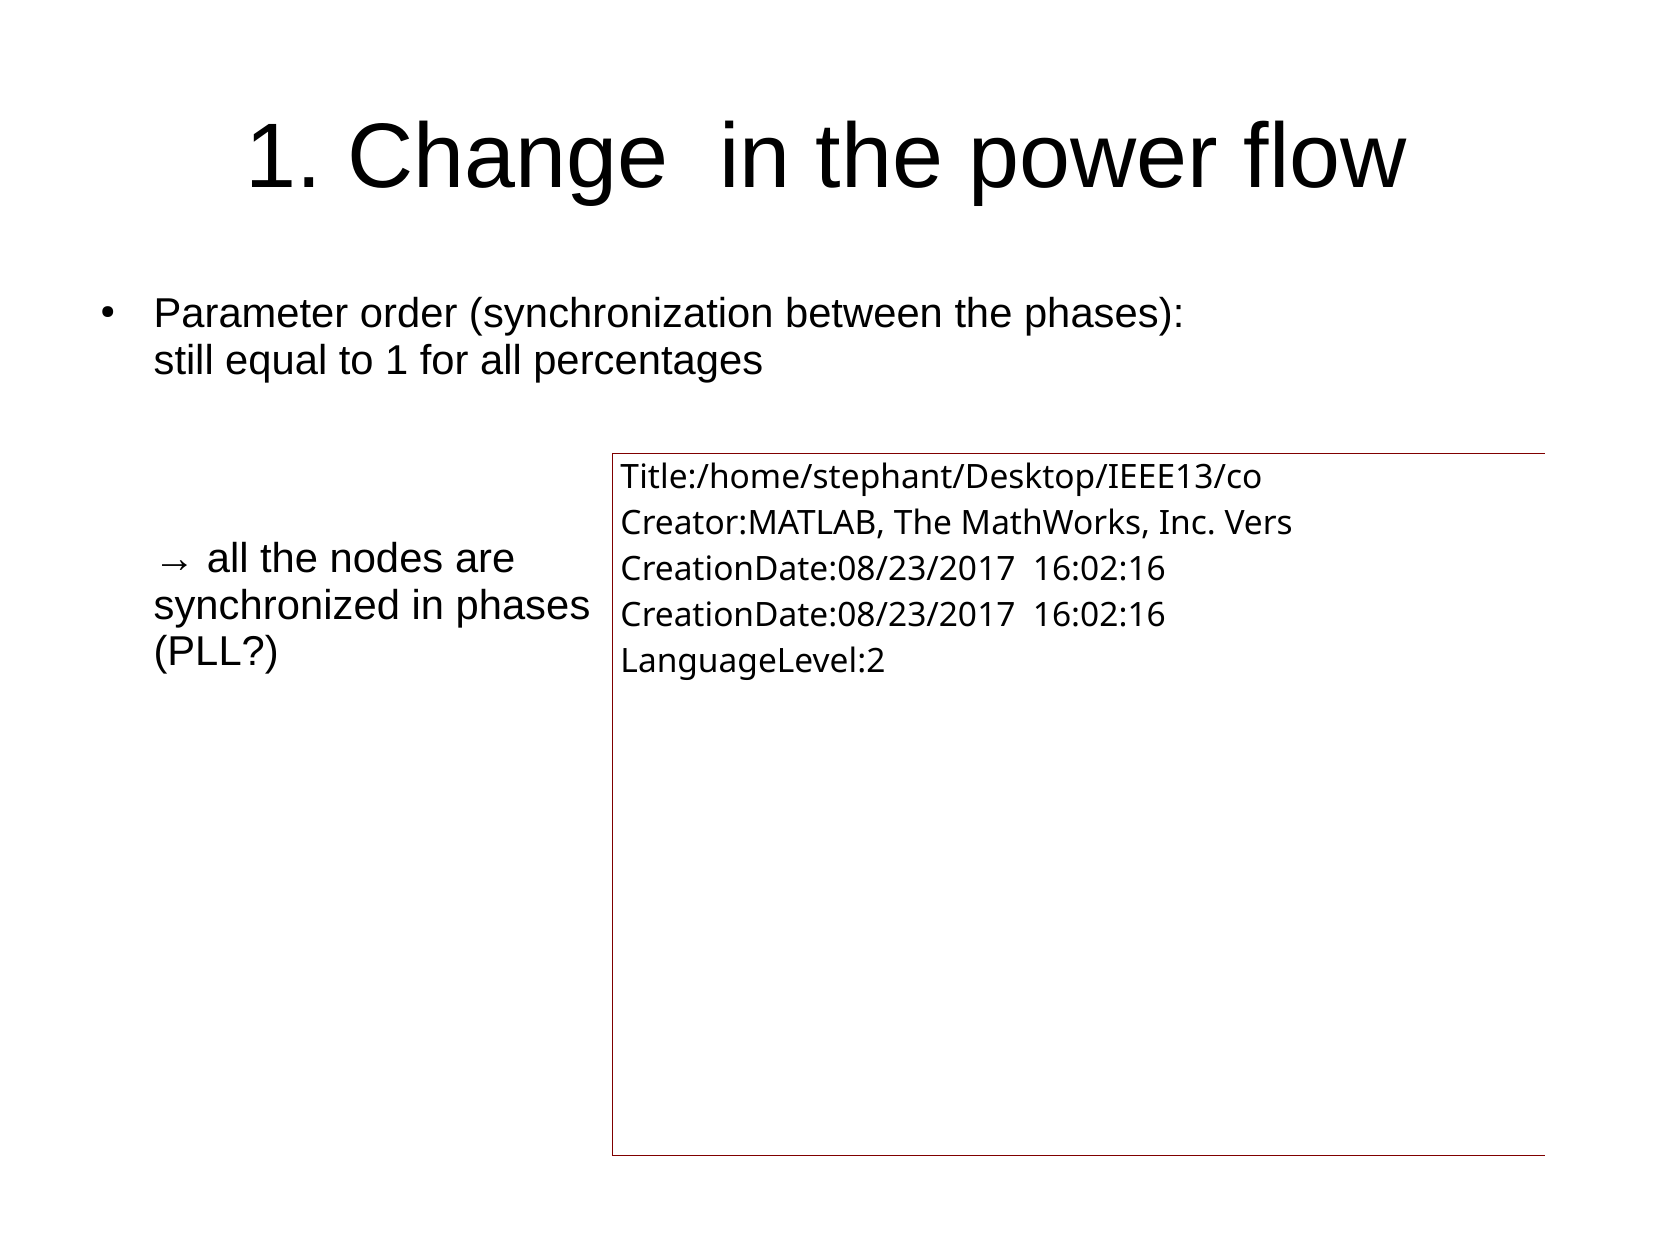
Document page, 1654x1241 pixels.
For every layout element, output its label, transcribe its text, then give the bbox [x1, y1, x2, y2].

title 1. Change in the power flow [82, 0, 1571, 211]
list Parameter order (synchronization between the phases): still equal to 1 for all percentages → all the nodes are synchronized in phases (PLL?) [82, 290, 1571, 1010]
picture [609, 450, 1546, 1156]
